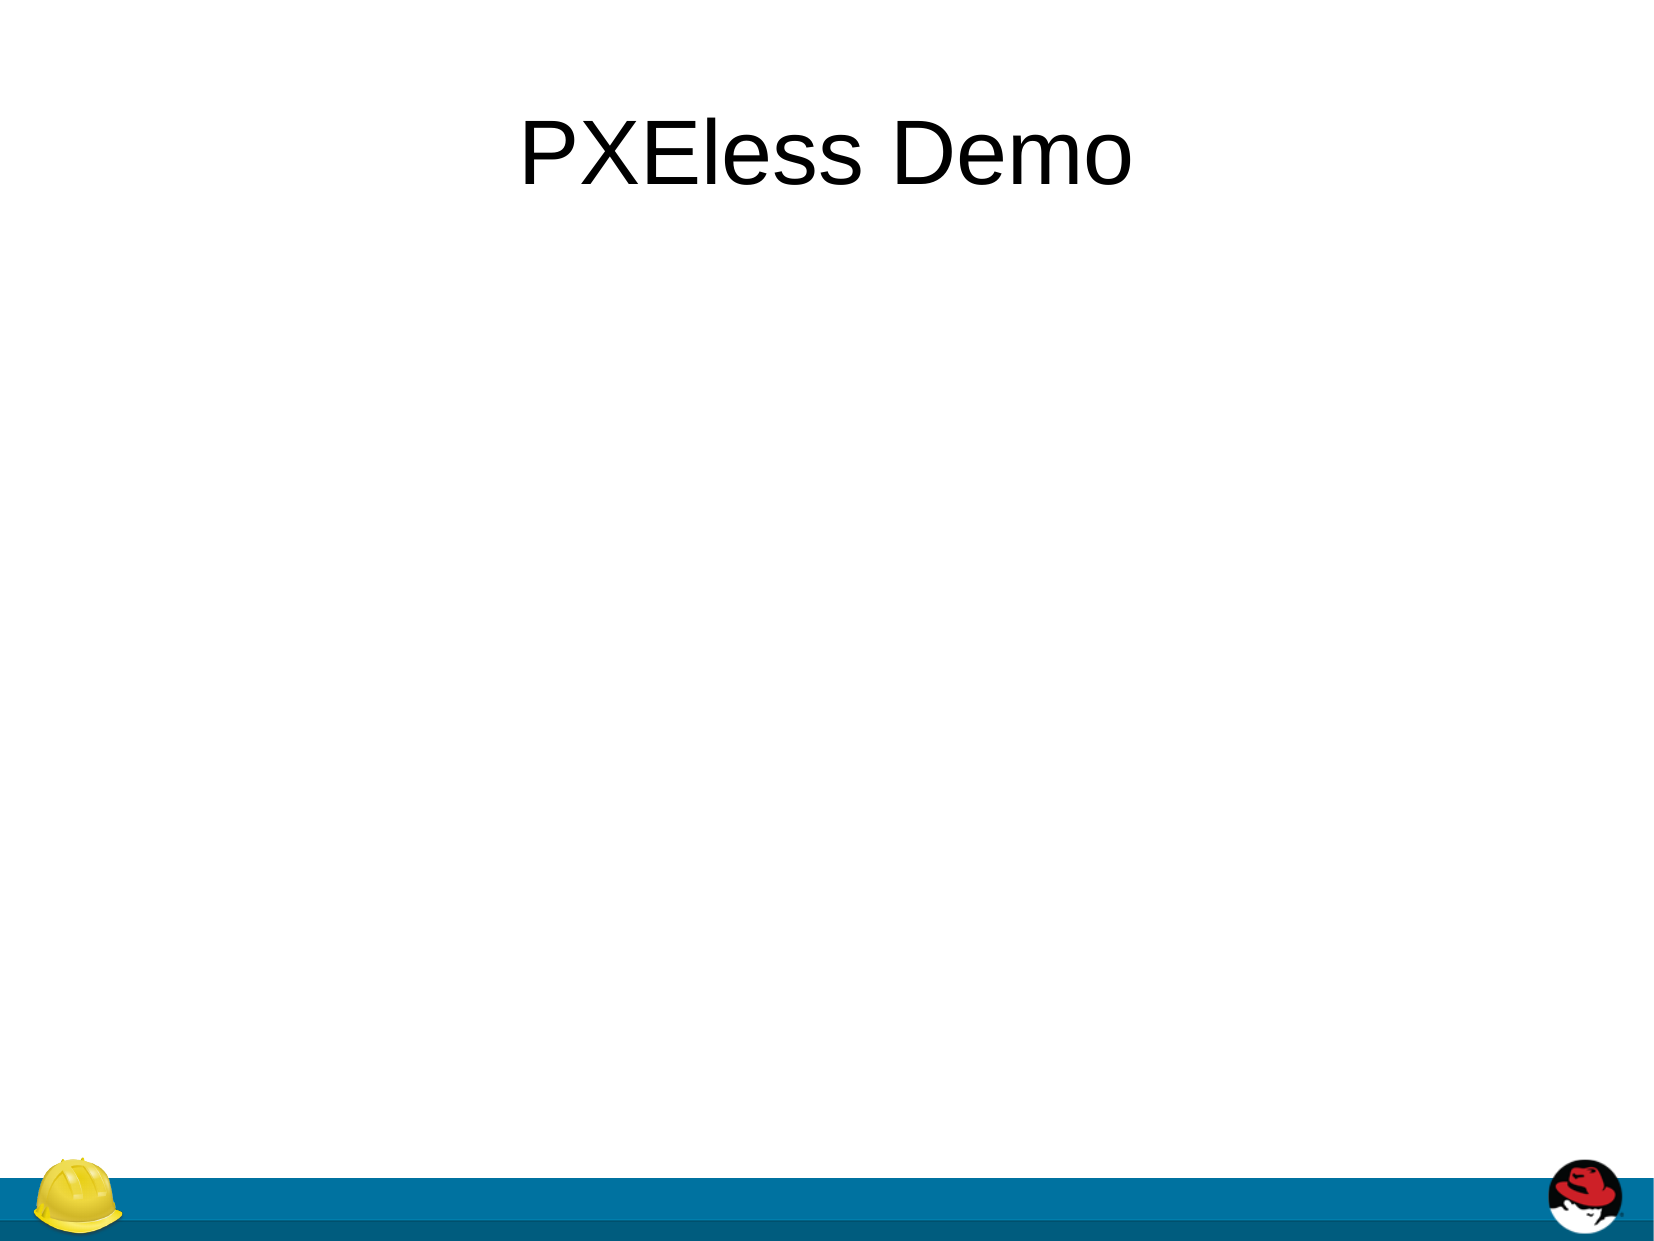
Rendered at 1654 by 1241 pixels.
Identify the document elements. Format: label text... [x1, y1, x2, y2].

title PXEless Demo [82, 49, 1571, 257]
picture [1547, 1157, 1630, 1233]
picture [23, 1145, 130, 1235]
